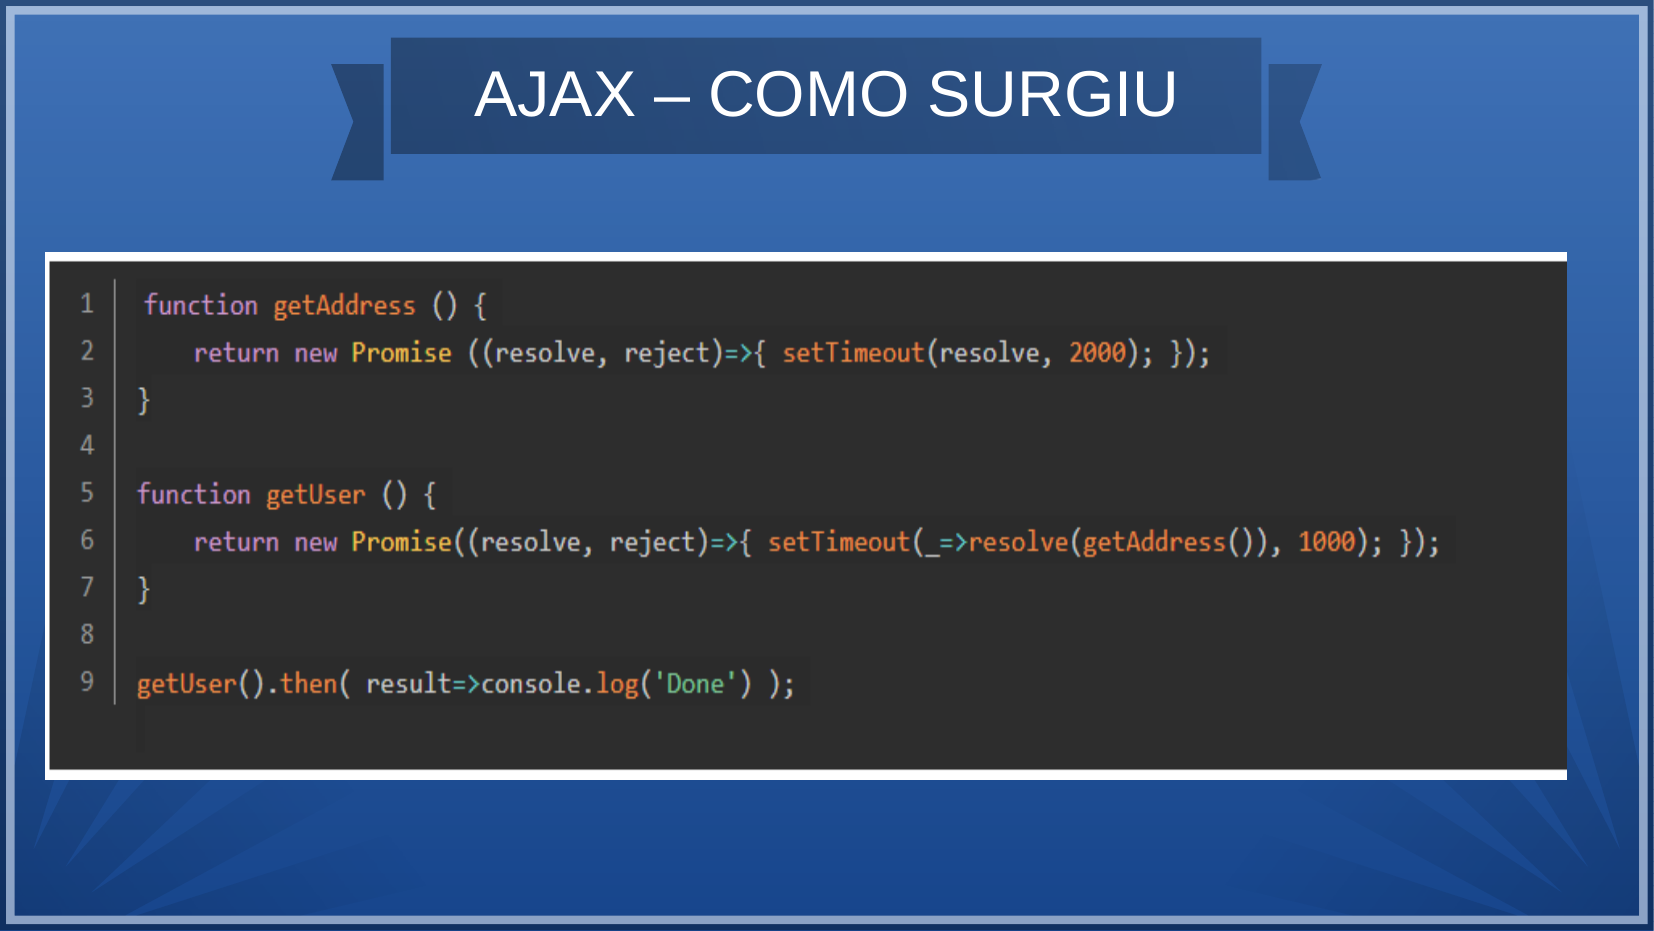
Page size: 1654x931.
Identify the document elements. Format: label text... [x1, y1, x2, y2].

picture [45, 252, 1567, 781]
title AJAX – COMO SURGIU [389, 35, 1264, 154]
